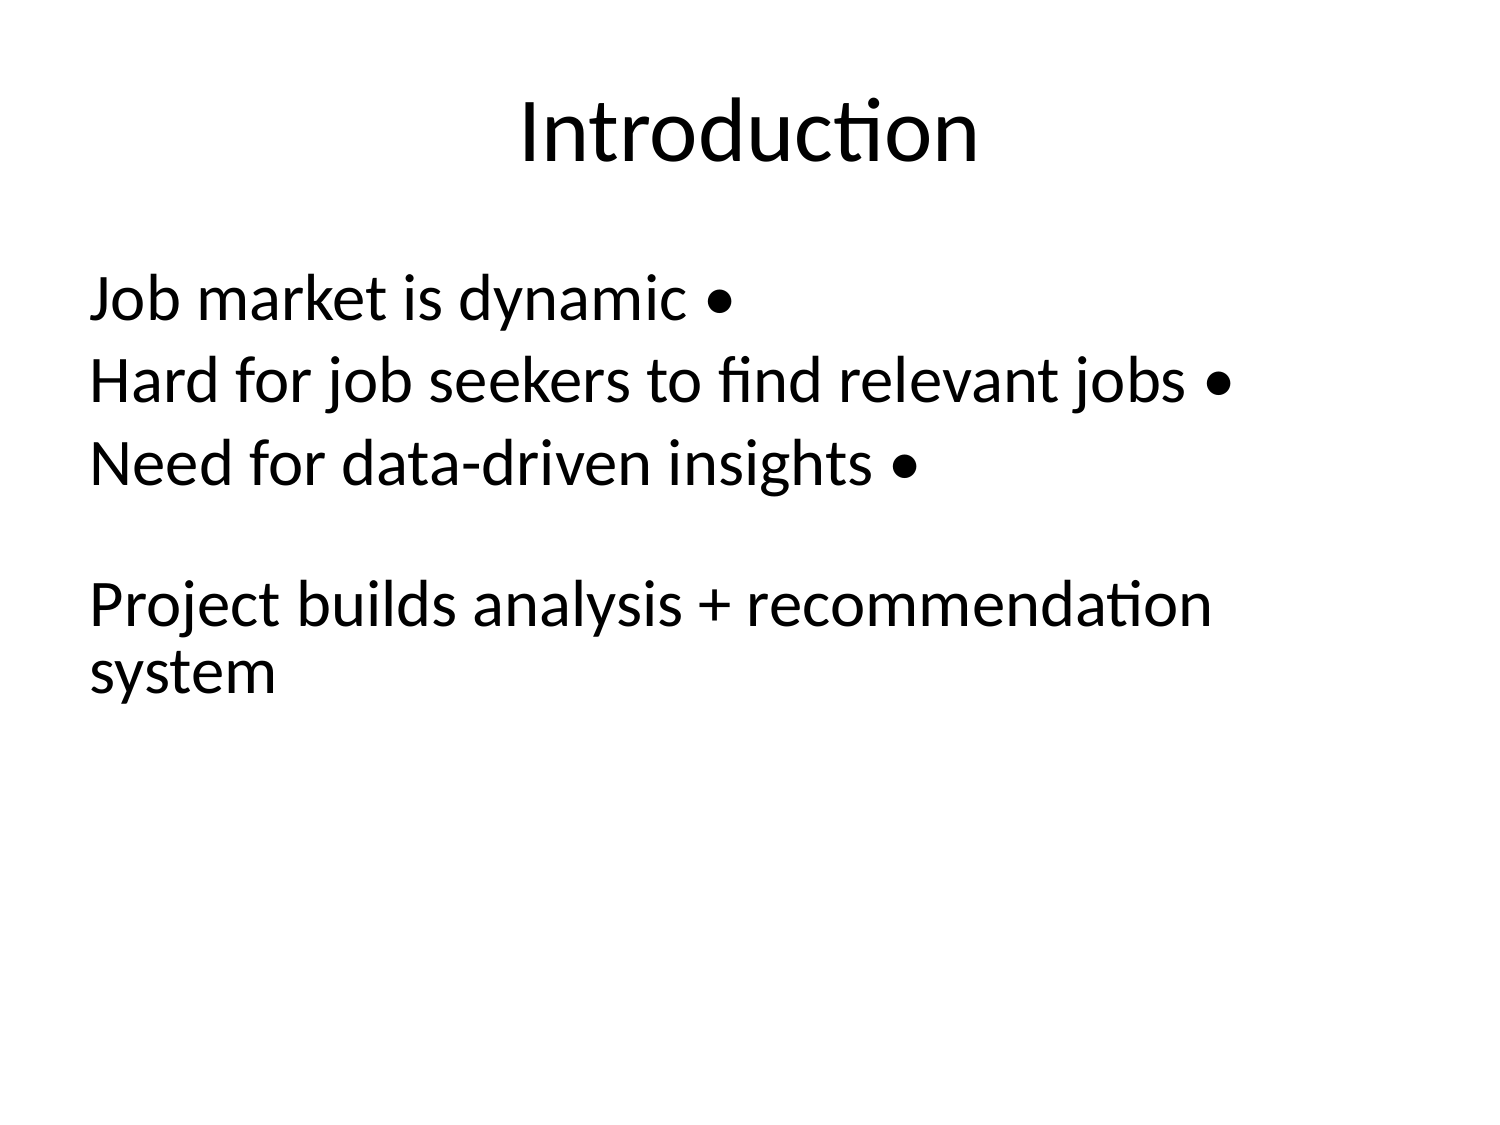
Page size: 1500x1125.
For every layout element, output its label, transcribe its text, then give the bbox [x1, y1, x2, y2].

text_box • Job market is dynamic • Hard for job seekers to find relevant jobs • Need for data-driven insights Project builds analysis + recommendation system [75, 262, 1426, 1005]
text_box Introduction [75, 45, 1426, 233]
